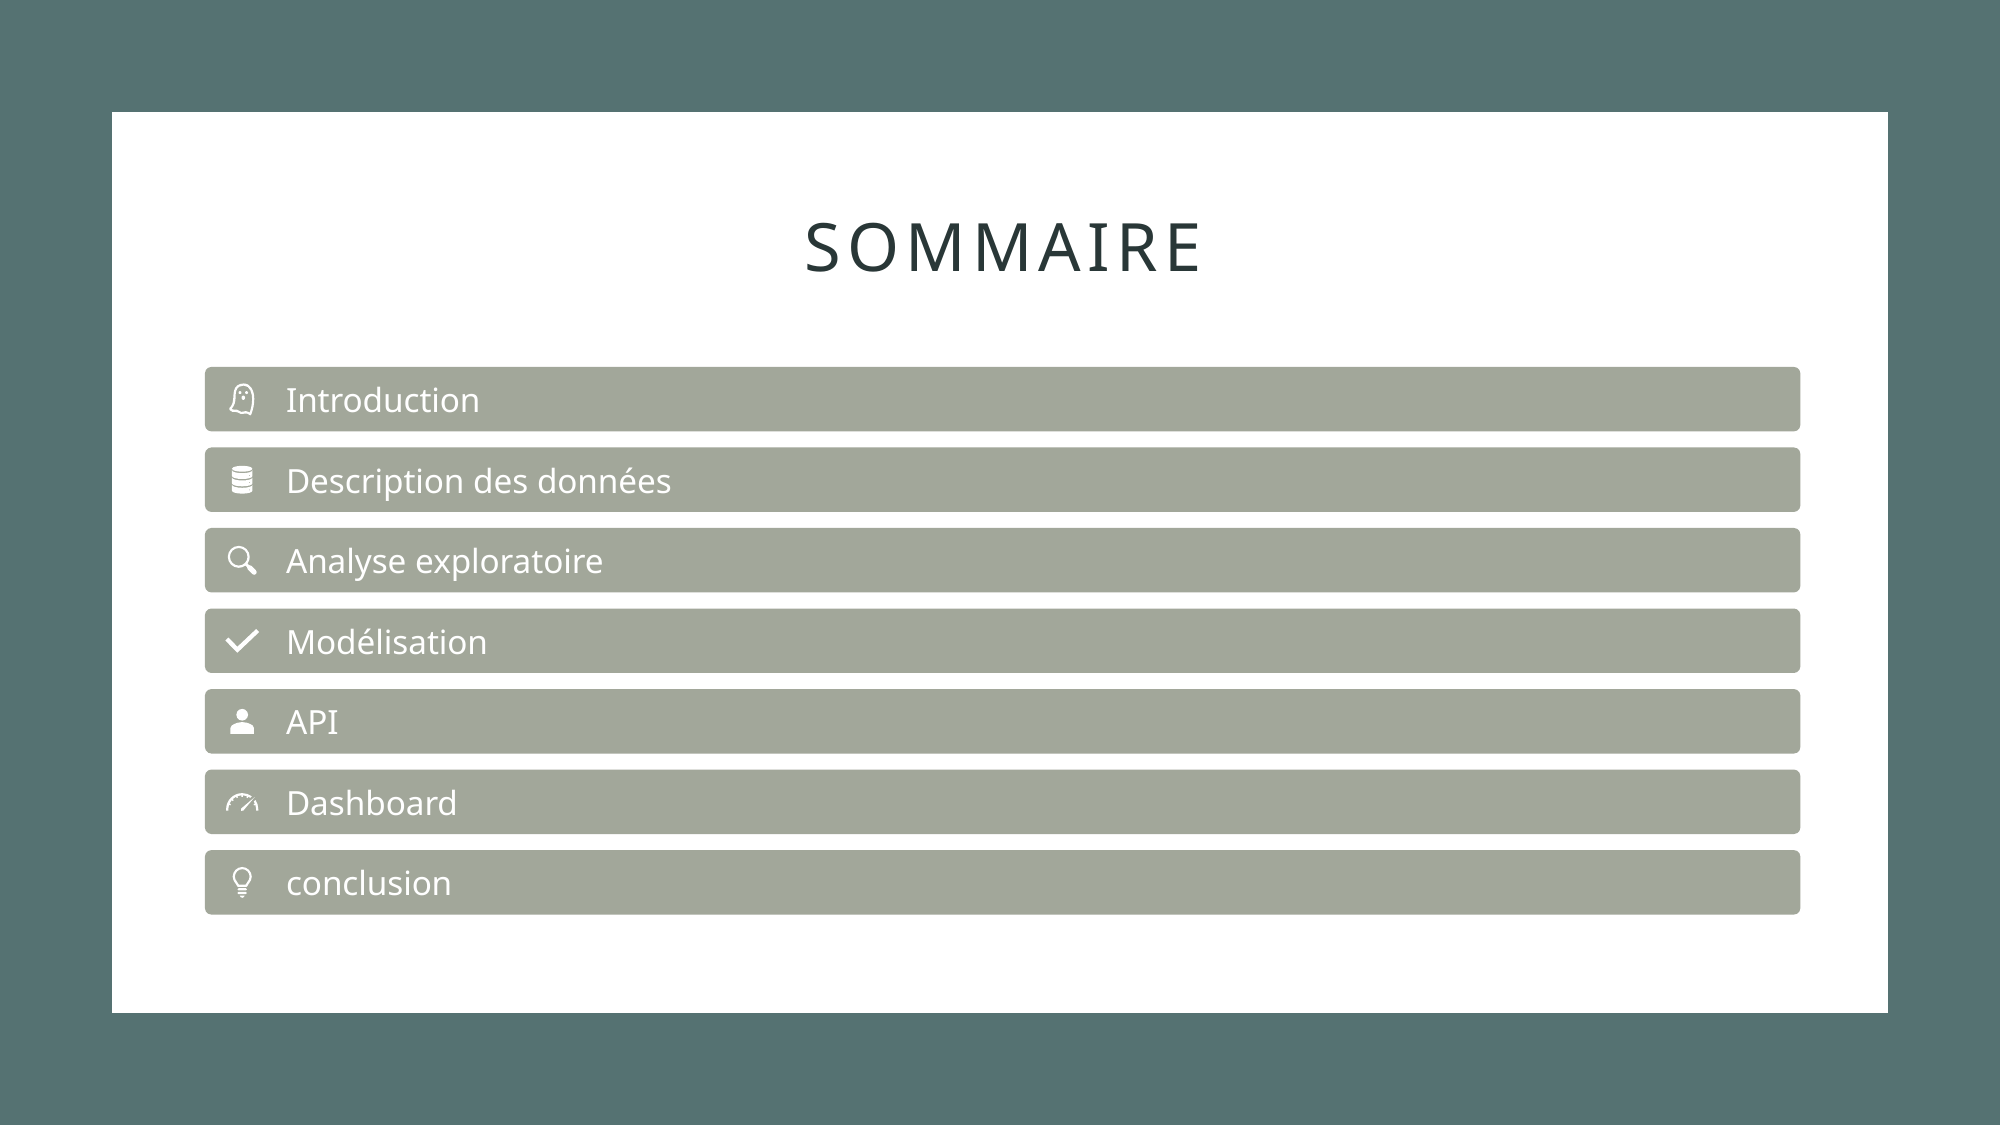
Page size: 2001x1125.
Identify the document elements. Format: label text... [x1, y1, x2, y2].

text_box Introduction [279, 366, 1801, 432]
text_box Dashboard [279, 769, 1801, 835]
text_box API [279, 689, 1801, 754]
text_box [0, 0, 2000, 1125]
title sommaire [225, 176, 1782, 324]
text_box Analyse exploratoire [279, 527, 1801, 593]
text_box Modélisation [279, 608, 1801, 673]
text_box Description des données [279, 447, 1801, 512]
text_box conclusion [279, 850, 1801, 915]
